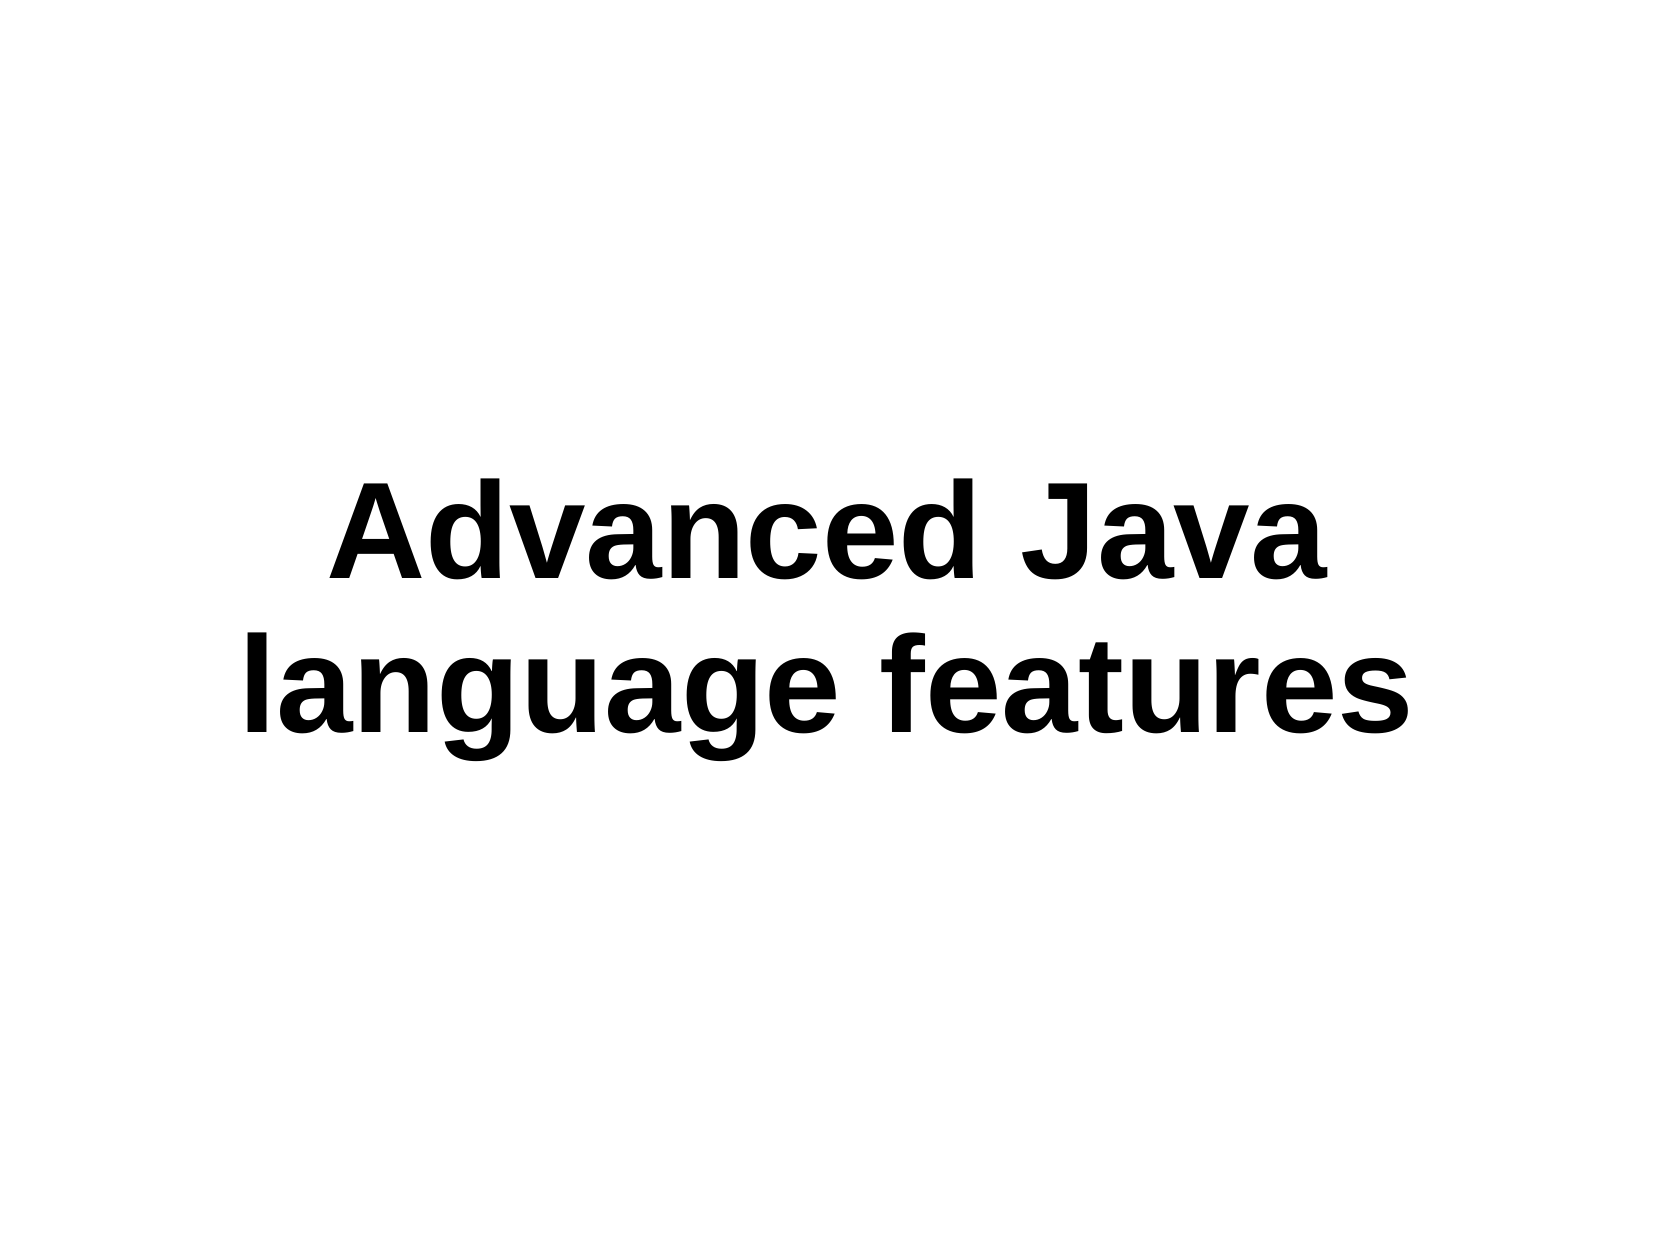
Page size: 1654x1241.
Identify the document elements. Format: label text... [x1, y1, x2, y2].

title Advanced Java language features [82, 377, 1571, 839]
